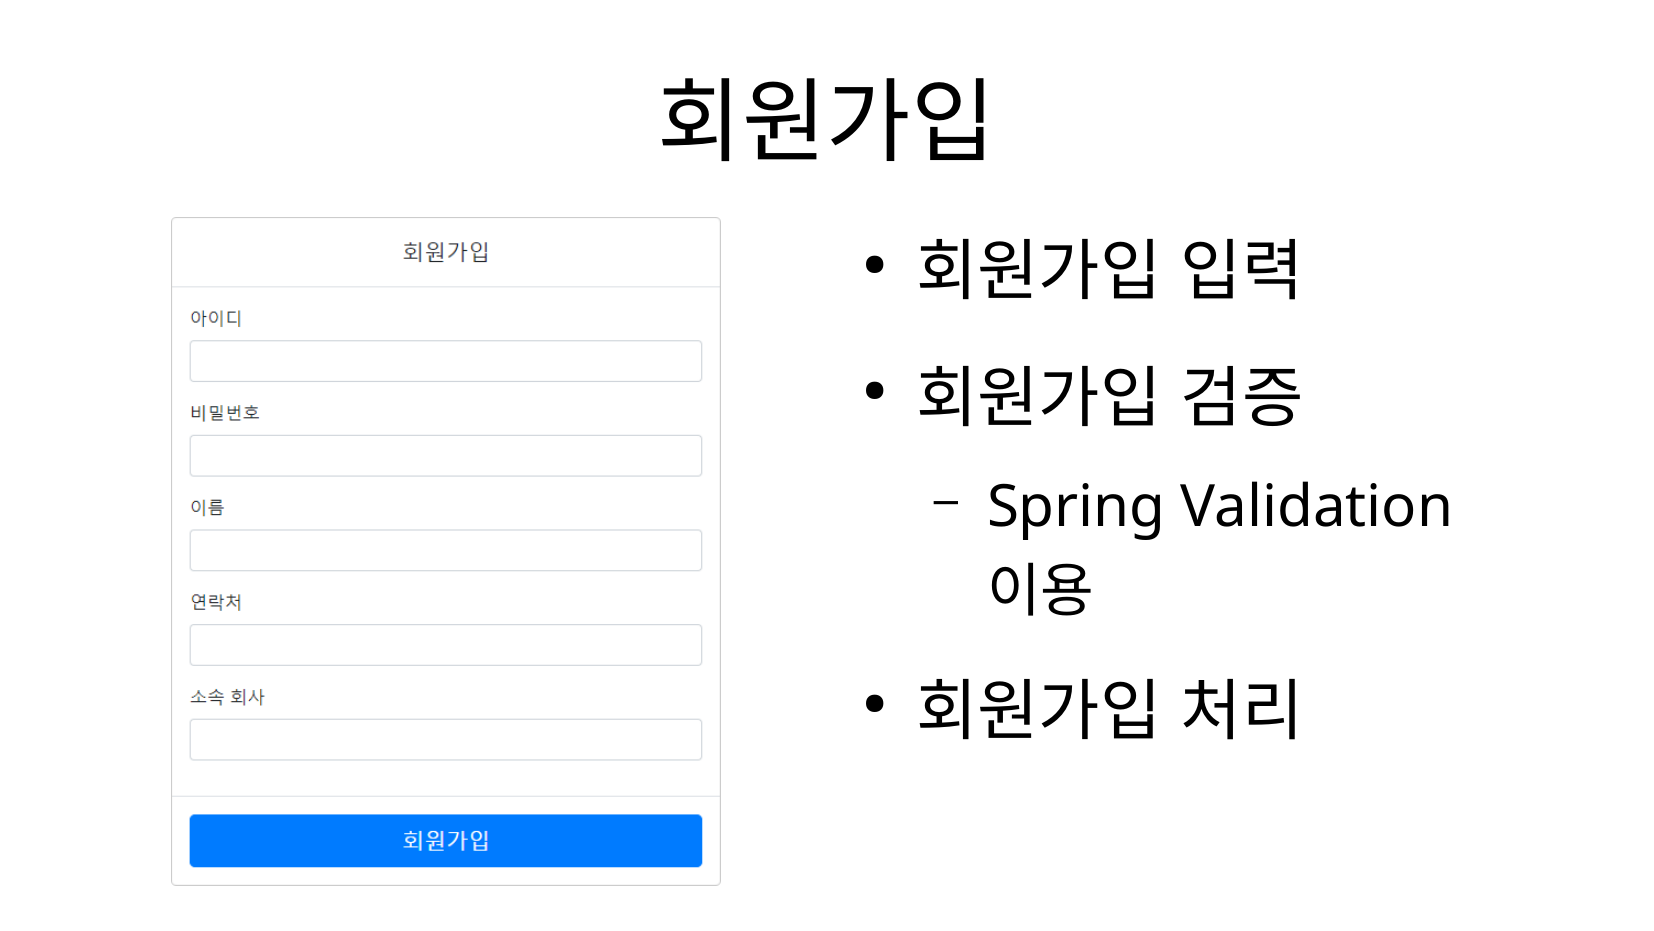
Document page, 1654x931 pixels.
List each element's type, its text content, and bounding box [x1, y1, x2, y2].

picture [171, 217, 721, 886]
list 회원가입 입력 회원가입 검증 Spring Validation 이용 회원가입 처리 [845, 217, 1572, 886]
title 회원가입 [82, 37, 1571, 193]
